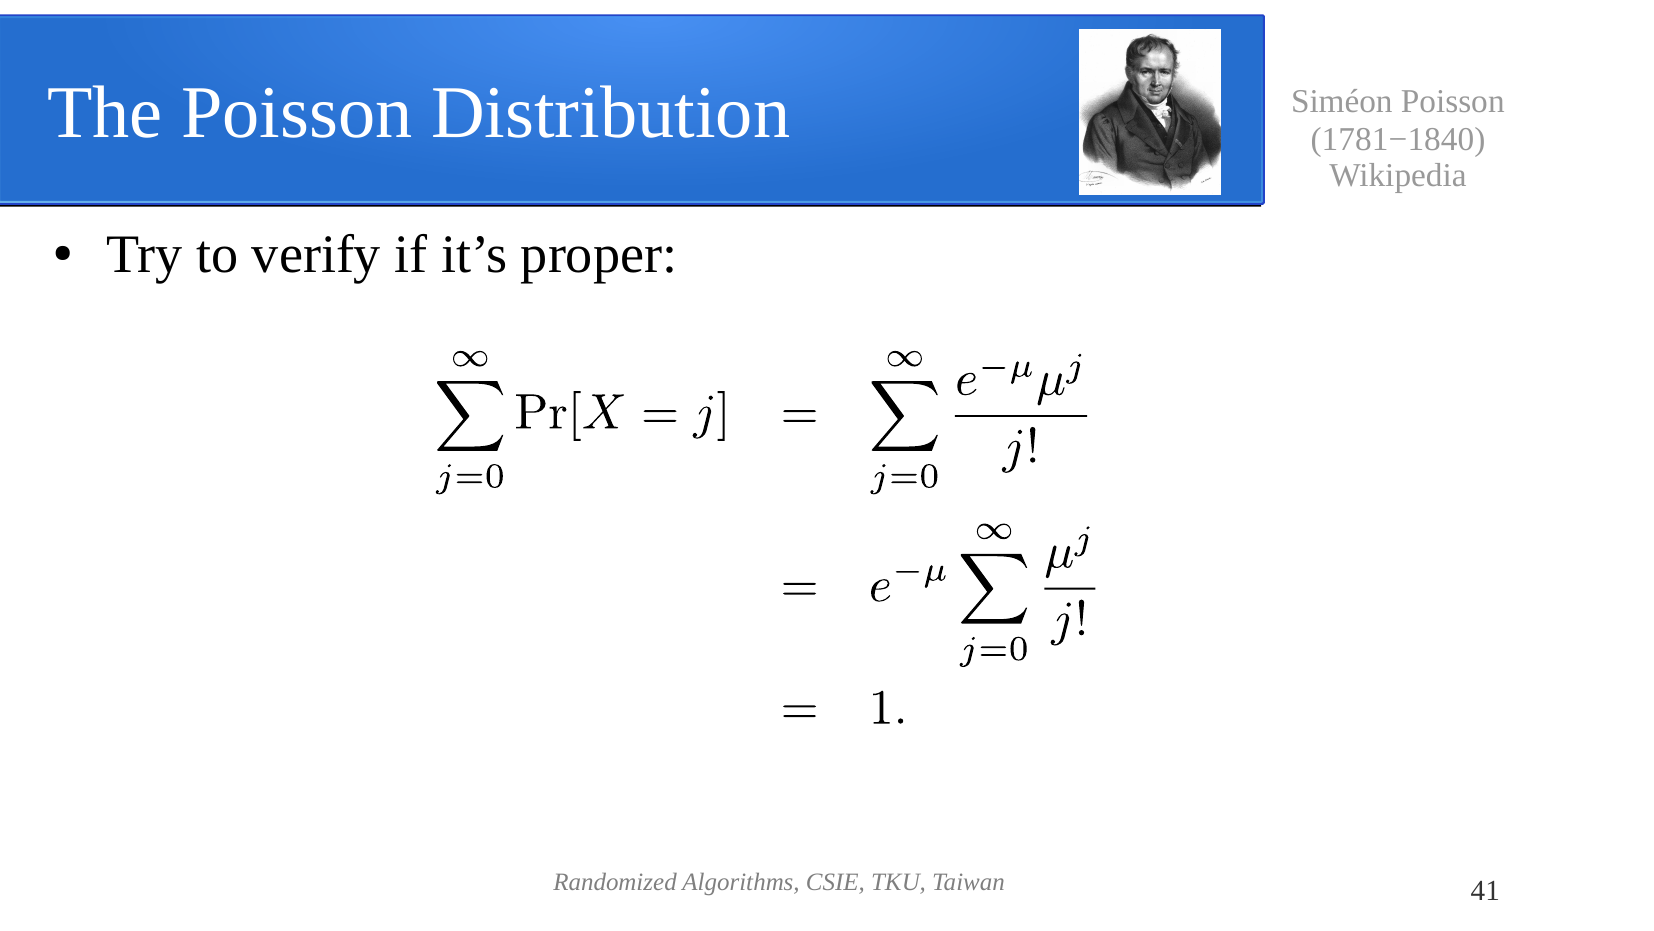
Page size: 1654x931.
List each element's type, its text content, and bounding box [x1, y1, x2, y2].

title The Poisson Distribution [47, 35, 1079, 189]
text_box Siméon Poisson (1781−1840) Wikipedia [1242, 75, 1554, 202]
picture [432, 348, 1098, 726]
list Try to verify if it’s proper: [35, 224, 1524, 764]
picture [1079, 29, 1221, 195]
